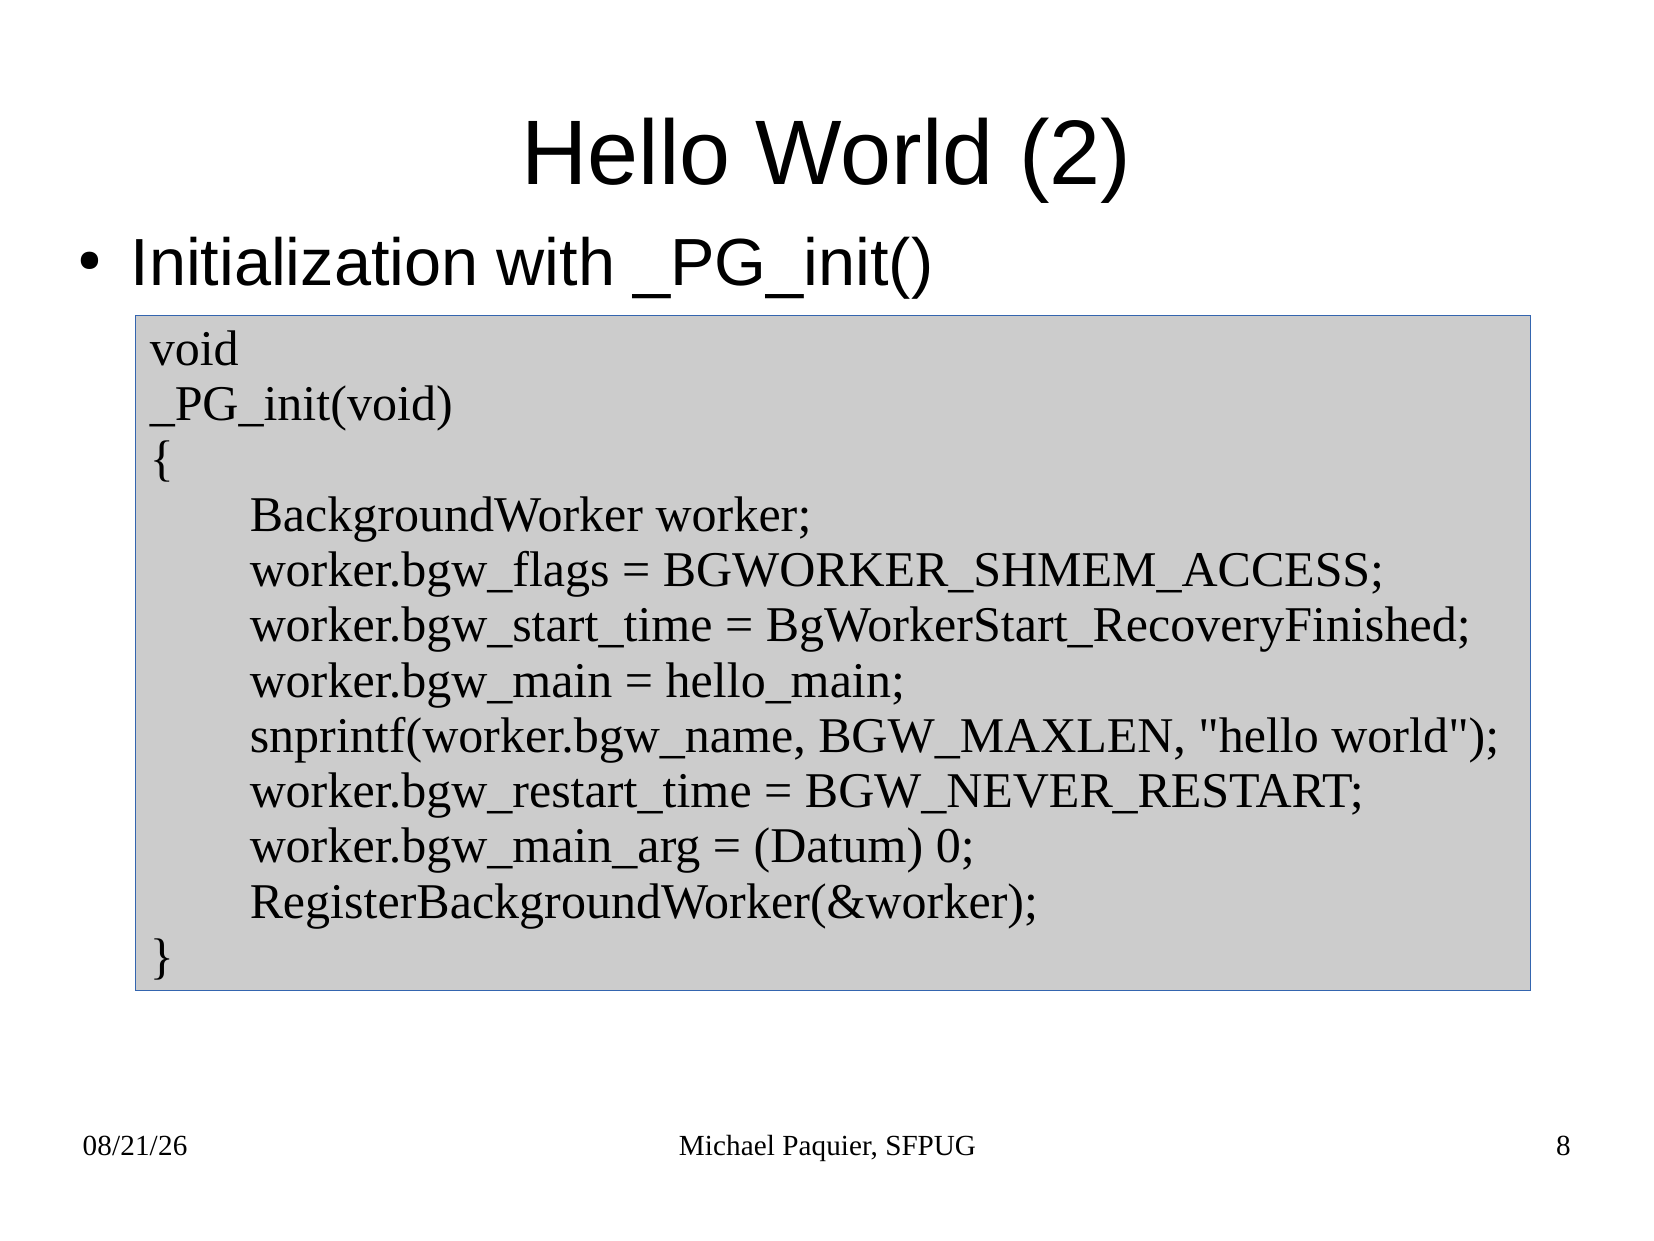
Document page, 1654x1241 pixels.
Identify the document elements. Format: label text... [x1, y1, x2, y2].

list Initialization with _PG_init() [60, 225, 1516, 316]
title Hello World (2) [82, 49, 1571, 257]
text_box void _PG_init(void) { BackgroundWorker worker; worker.bgw_flags = BGWORKER_SHMEM_ACCESS; worker.bgw_start_time = BgWorkerStart_RecoveryFinished; worker.bgw_main = hello_main; snprintf(worker.bgw_name, BGW_MAXLEN, "hello world"); worker.bgw_restart_time = BGW_NEVER_RESTART; worker.bgw_main_arg = (Datum) 0; RegisterBackgroundWorker(&worker); } [135, 315, 1531, 991]
